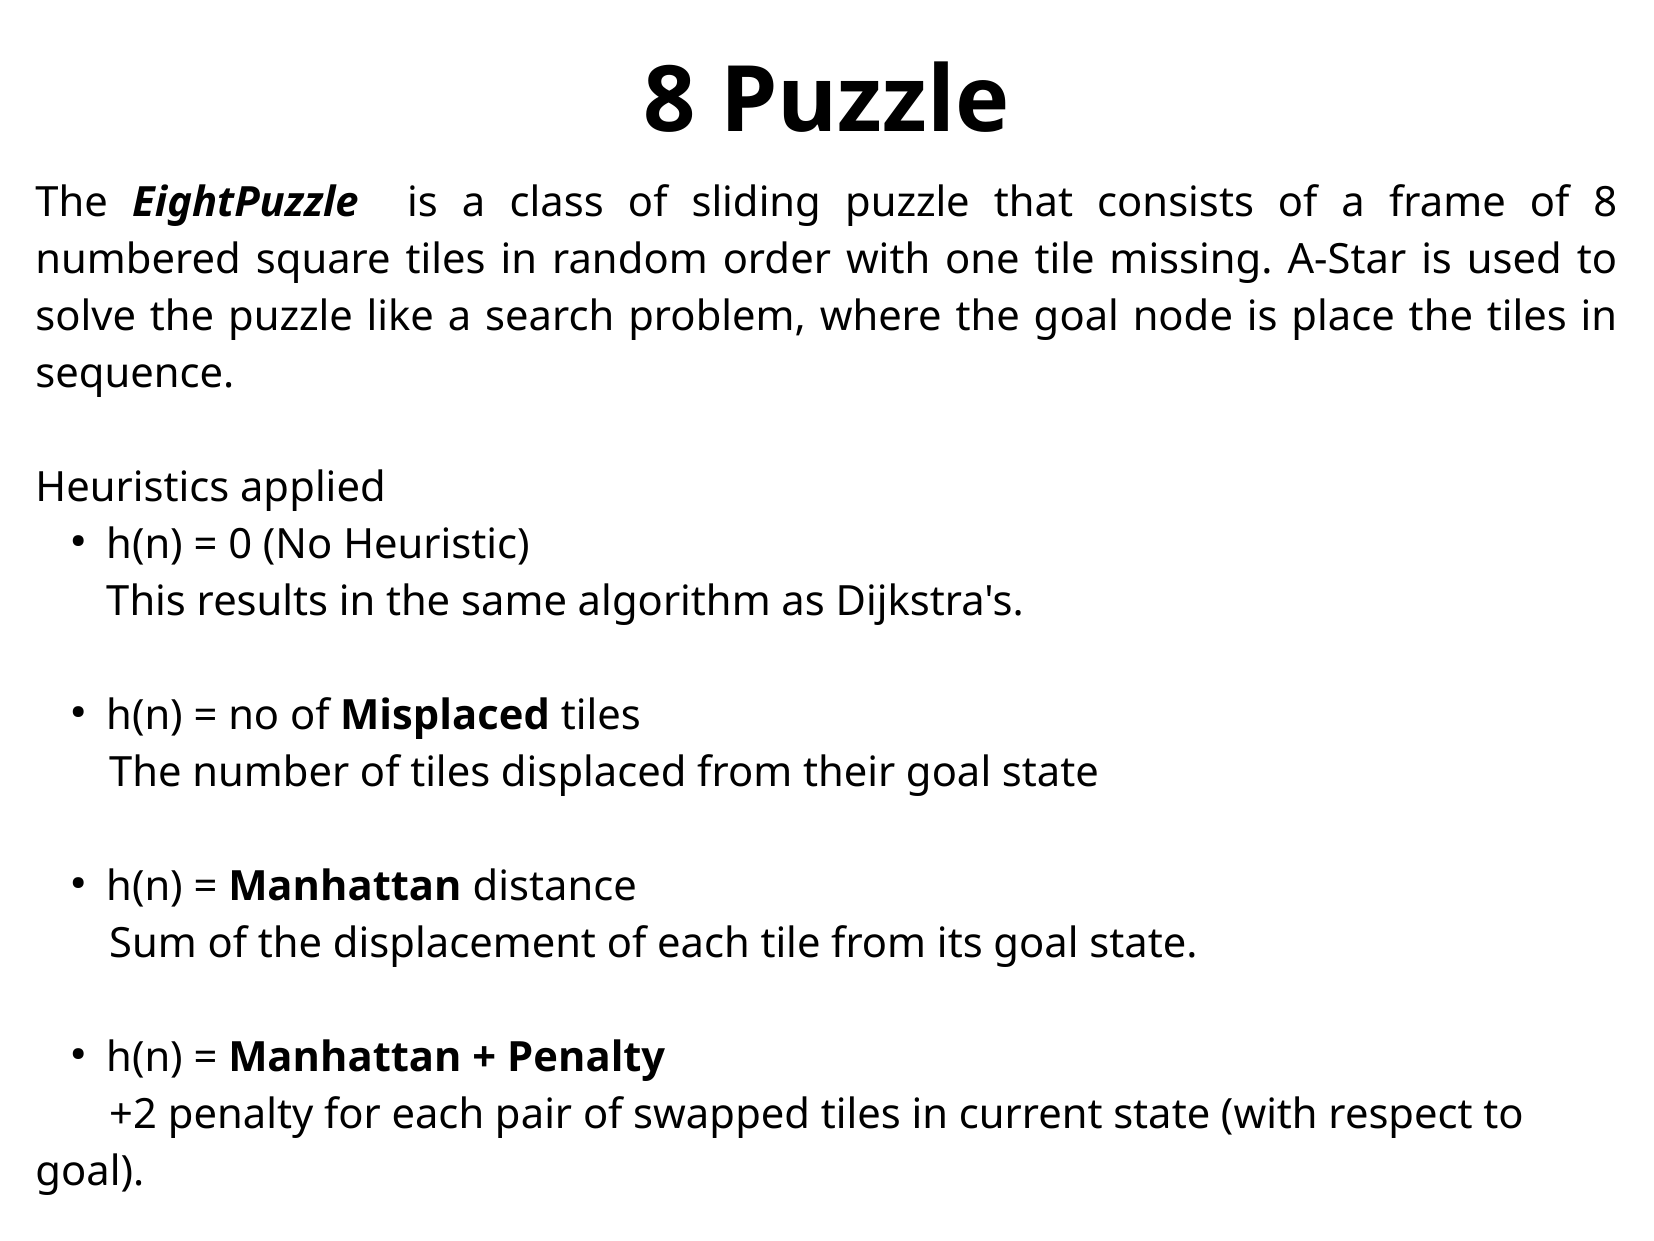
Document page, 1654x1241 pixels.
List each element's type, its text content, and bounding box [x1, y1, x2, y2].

text_box The EightPuzzle is a class of sliding puzzle that consists of a frame of 8 numbered square tiles in random order with one tile missing. A-Star is used to solve the puzzle like a search problem, where the goal node is place the tiles in sequence. Heuristics applied h(n) = 0 (No Heuristic) This results in the same algorithm as Dijkstra's. h(n) = no of Misplaced tiles The number of tiles displaced from their goal state h(n) = Manhattan distance Sum of the displacement of each tile from its goal state. h(n) = Manhattan + Penalty +2 penalty for each pair of swapped tiles in current state (with respect to goal). [35, 165, 1619, 1205]
title 8 Puzzle [82, 44, 1571, 147]
